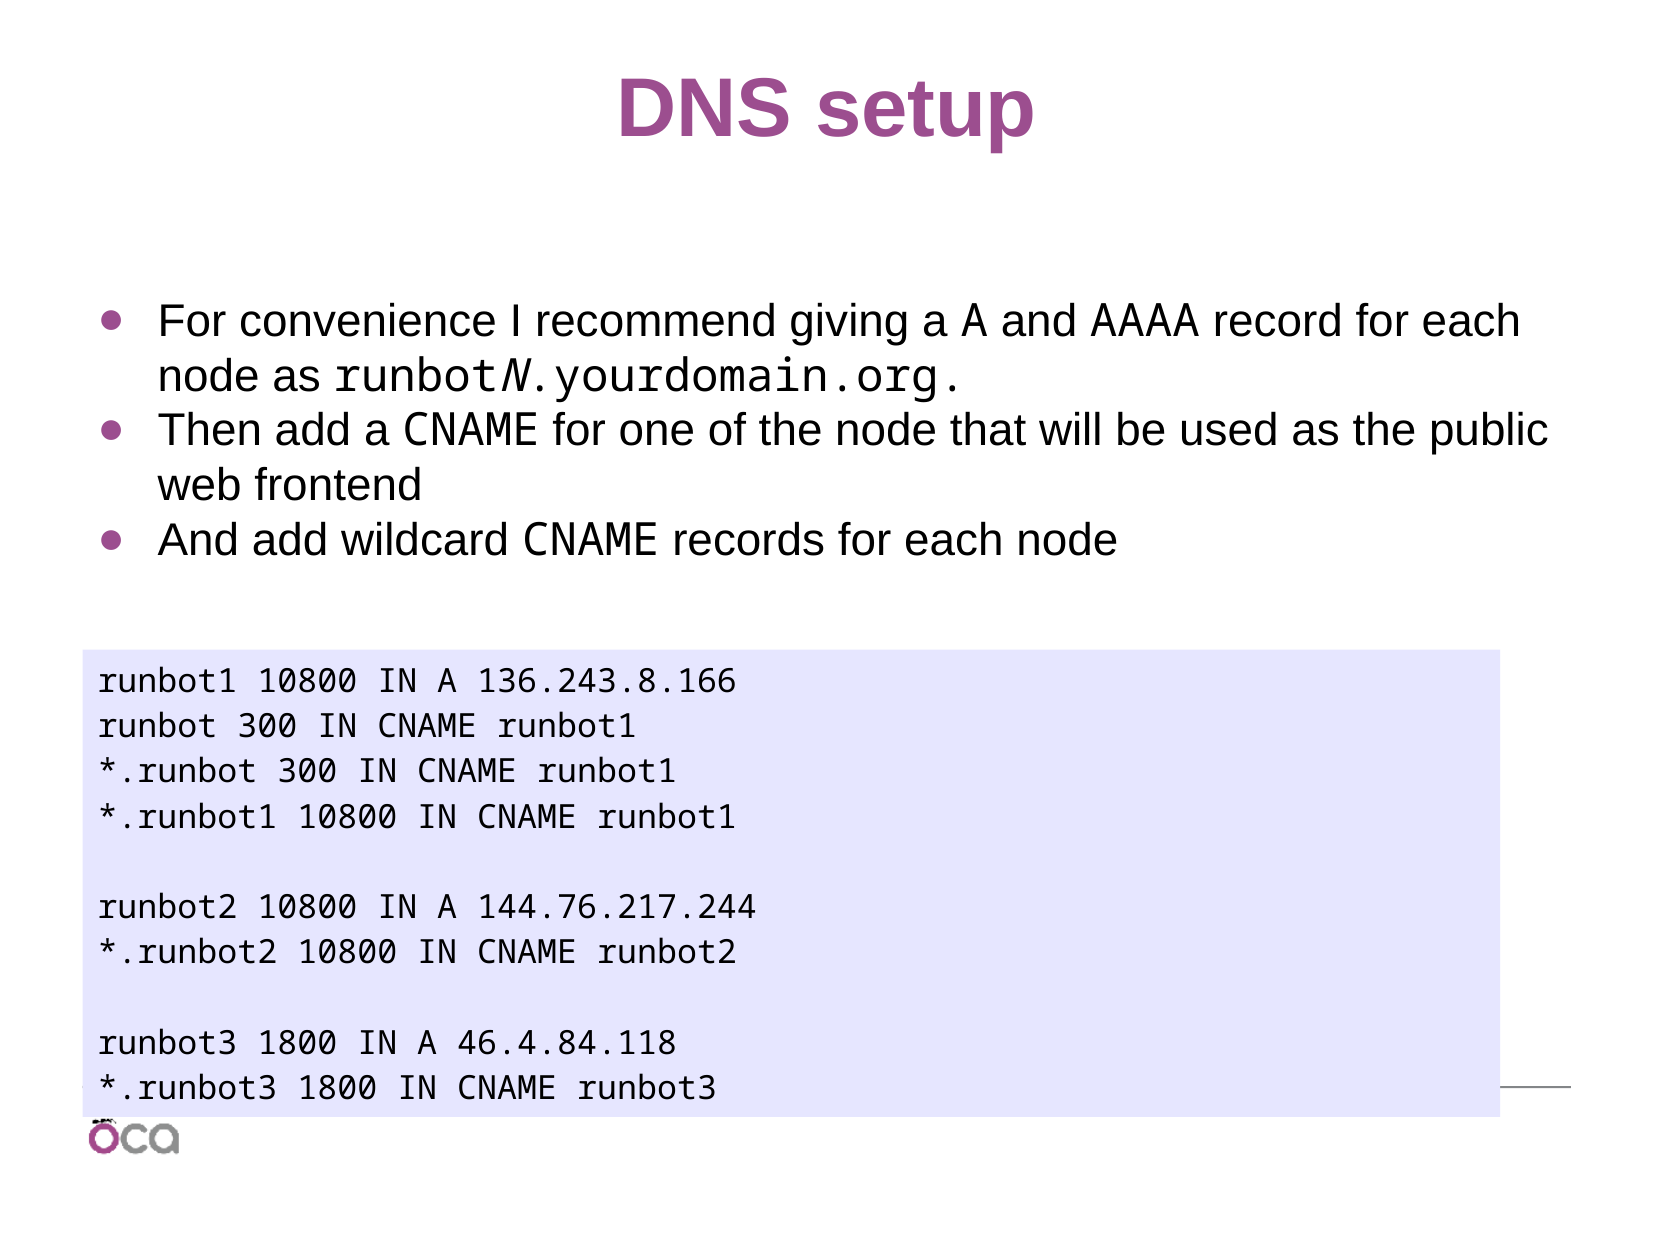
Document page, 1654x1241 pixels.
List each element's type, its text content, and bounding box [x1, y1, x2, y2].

text_box runbot1 10800 IN A 136.243.8.166 runbot 300 IN CNAME runbot1 *.runbot 300 IN CNAME runbot1 *.runbot1 10800 IN CNAME runbot1 runbot2 10800 IN A 144.76.217.244 *.runbot2 10800 IN CNAME runbot2 runbot3 1800 IN A 46.4.84.118 *.runbot3 1800 IN CNAME runbot3 [82, 649, 1501, 1040]
title DNS setup [82, 0, 1571, 207]
list For convenience I recommend giving a A and AAAA record for each node as runbotN.yourdomain.org. Then add a CNAME for one of the node that will be used as the public web frontend And add wildcard CNAME records for each node [82, 290, 1571, 603]
picture [82, 1117, 186, 1191]
